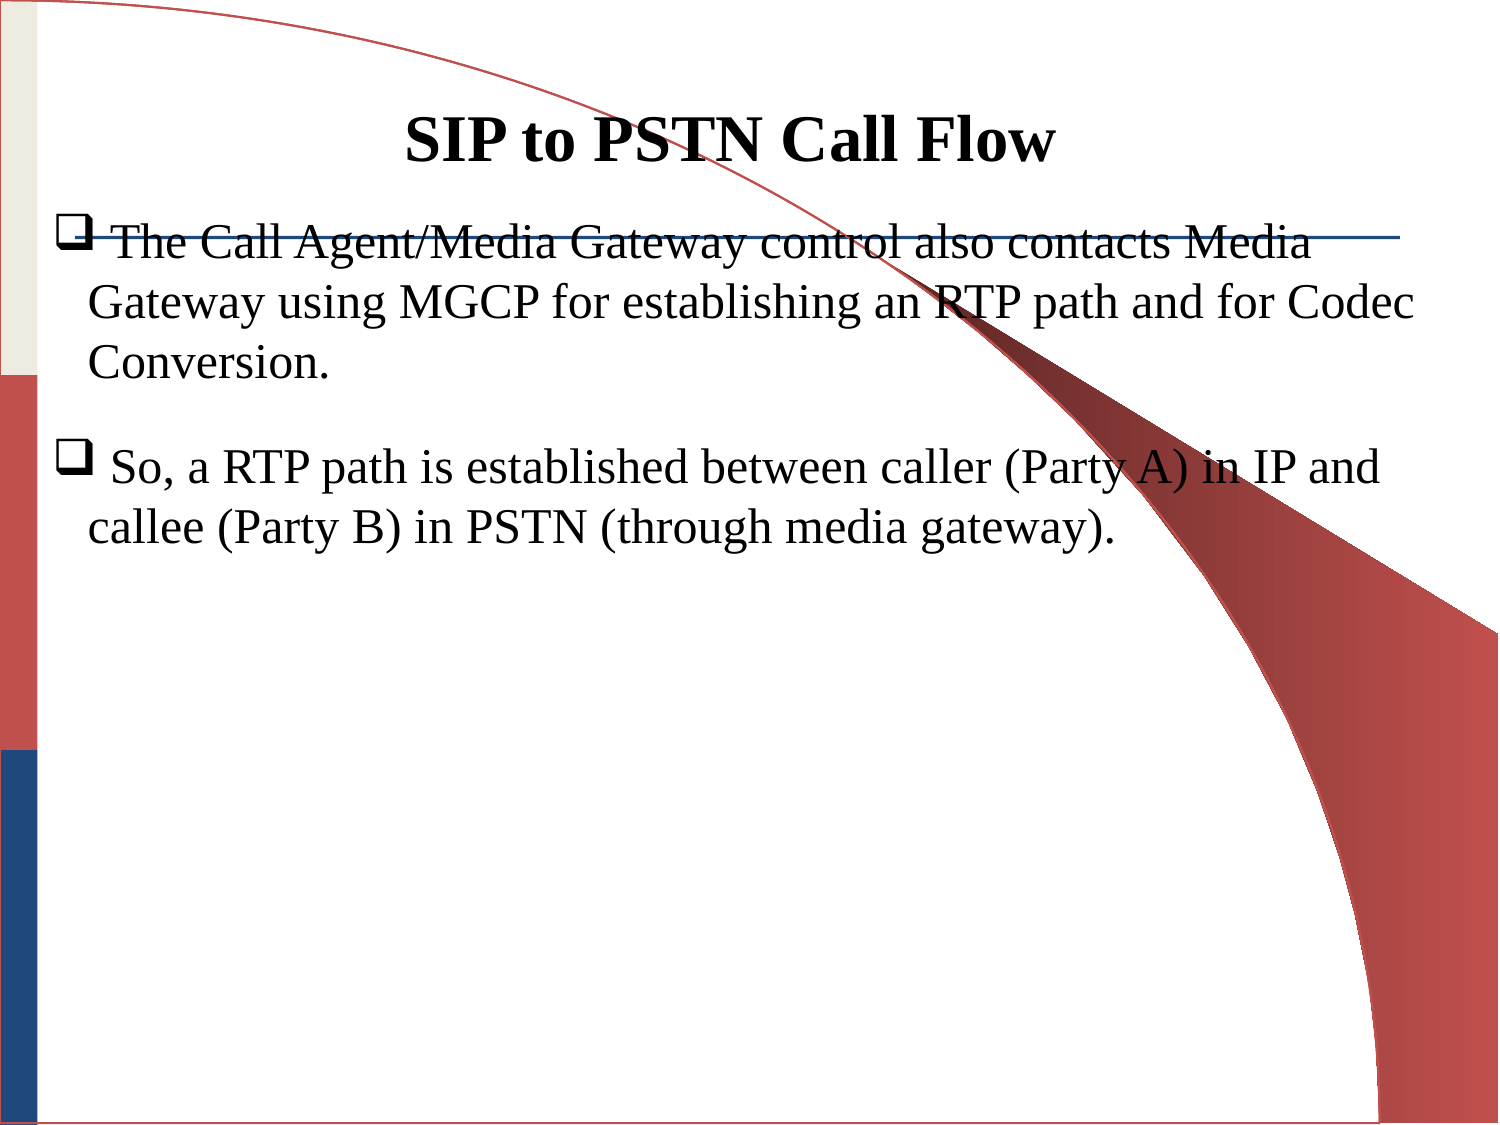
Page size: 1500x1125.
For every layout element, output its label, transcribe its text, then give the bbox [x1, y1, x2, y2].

text_box The Call Agent/Media Gateway control also contacts Media Gateway using MGCP for establishing an RTP path and for Codec Conversion. So, a RTP path is established between caller (Party A) in IP and callee (Party B) in PSTN (through media gateway). [37, 201, 1438, 576]
text_box SIP to PSTN Call Flow [62, 87, 1400, 183]
